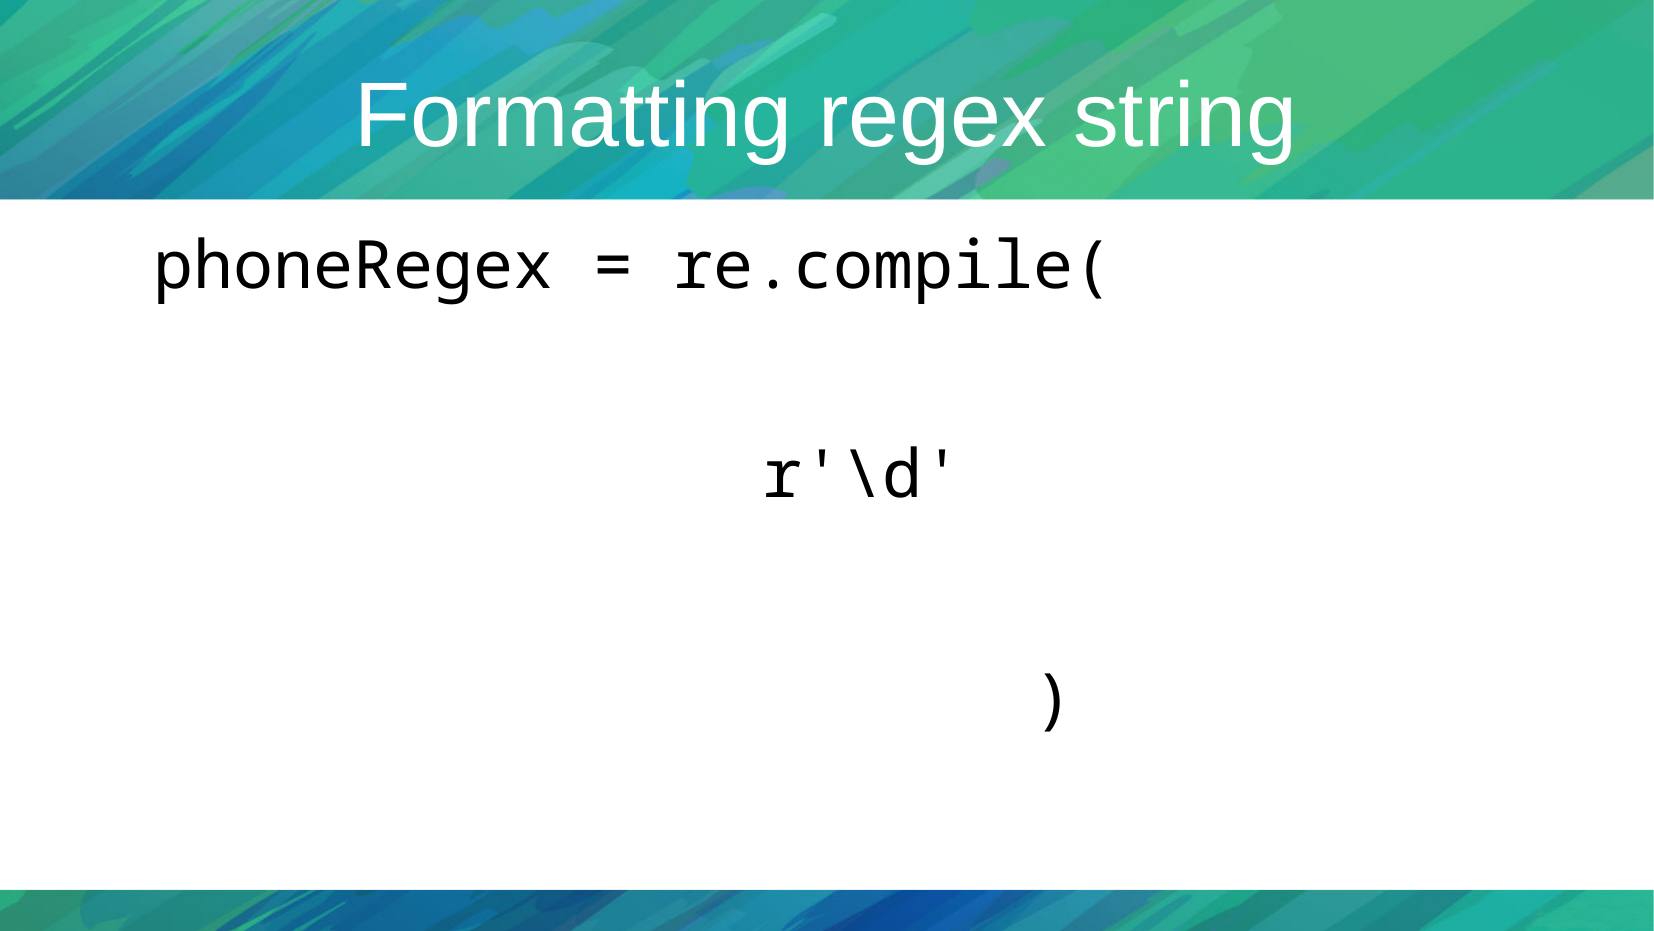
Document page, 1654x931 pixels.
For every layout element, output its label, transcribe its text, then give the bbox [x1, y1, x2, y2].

list phoneRegex = re.compile( r'\d' ) [82, 217, 1571, 757]
picture [0, 0, 1654, 931]
title Formatting regex string [82, 37, 1571, 193]
